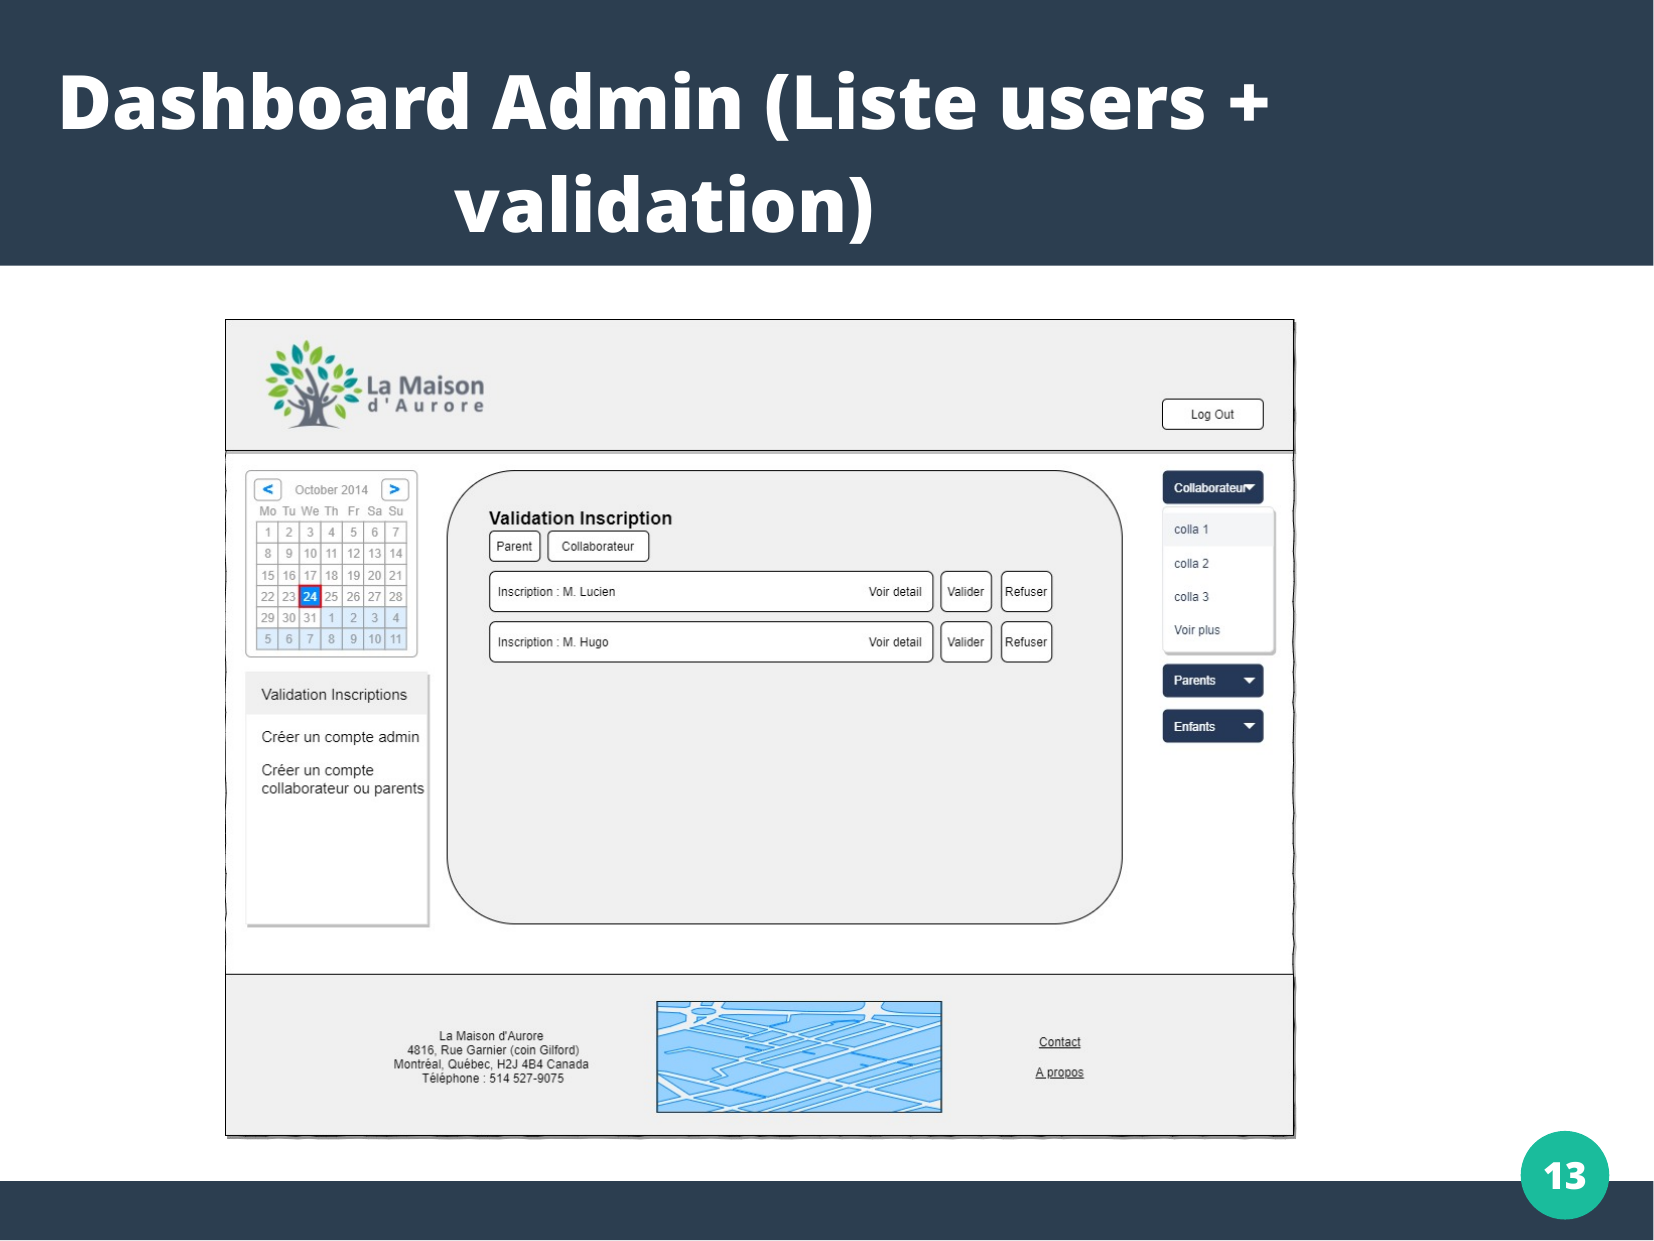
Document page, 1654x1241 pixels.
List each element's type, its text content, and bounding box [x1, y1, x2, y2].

title Dashboard Admin (Liste users + validation) [57, 49, 1594, 207]
picture [225, 319, 1297, 1141]
